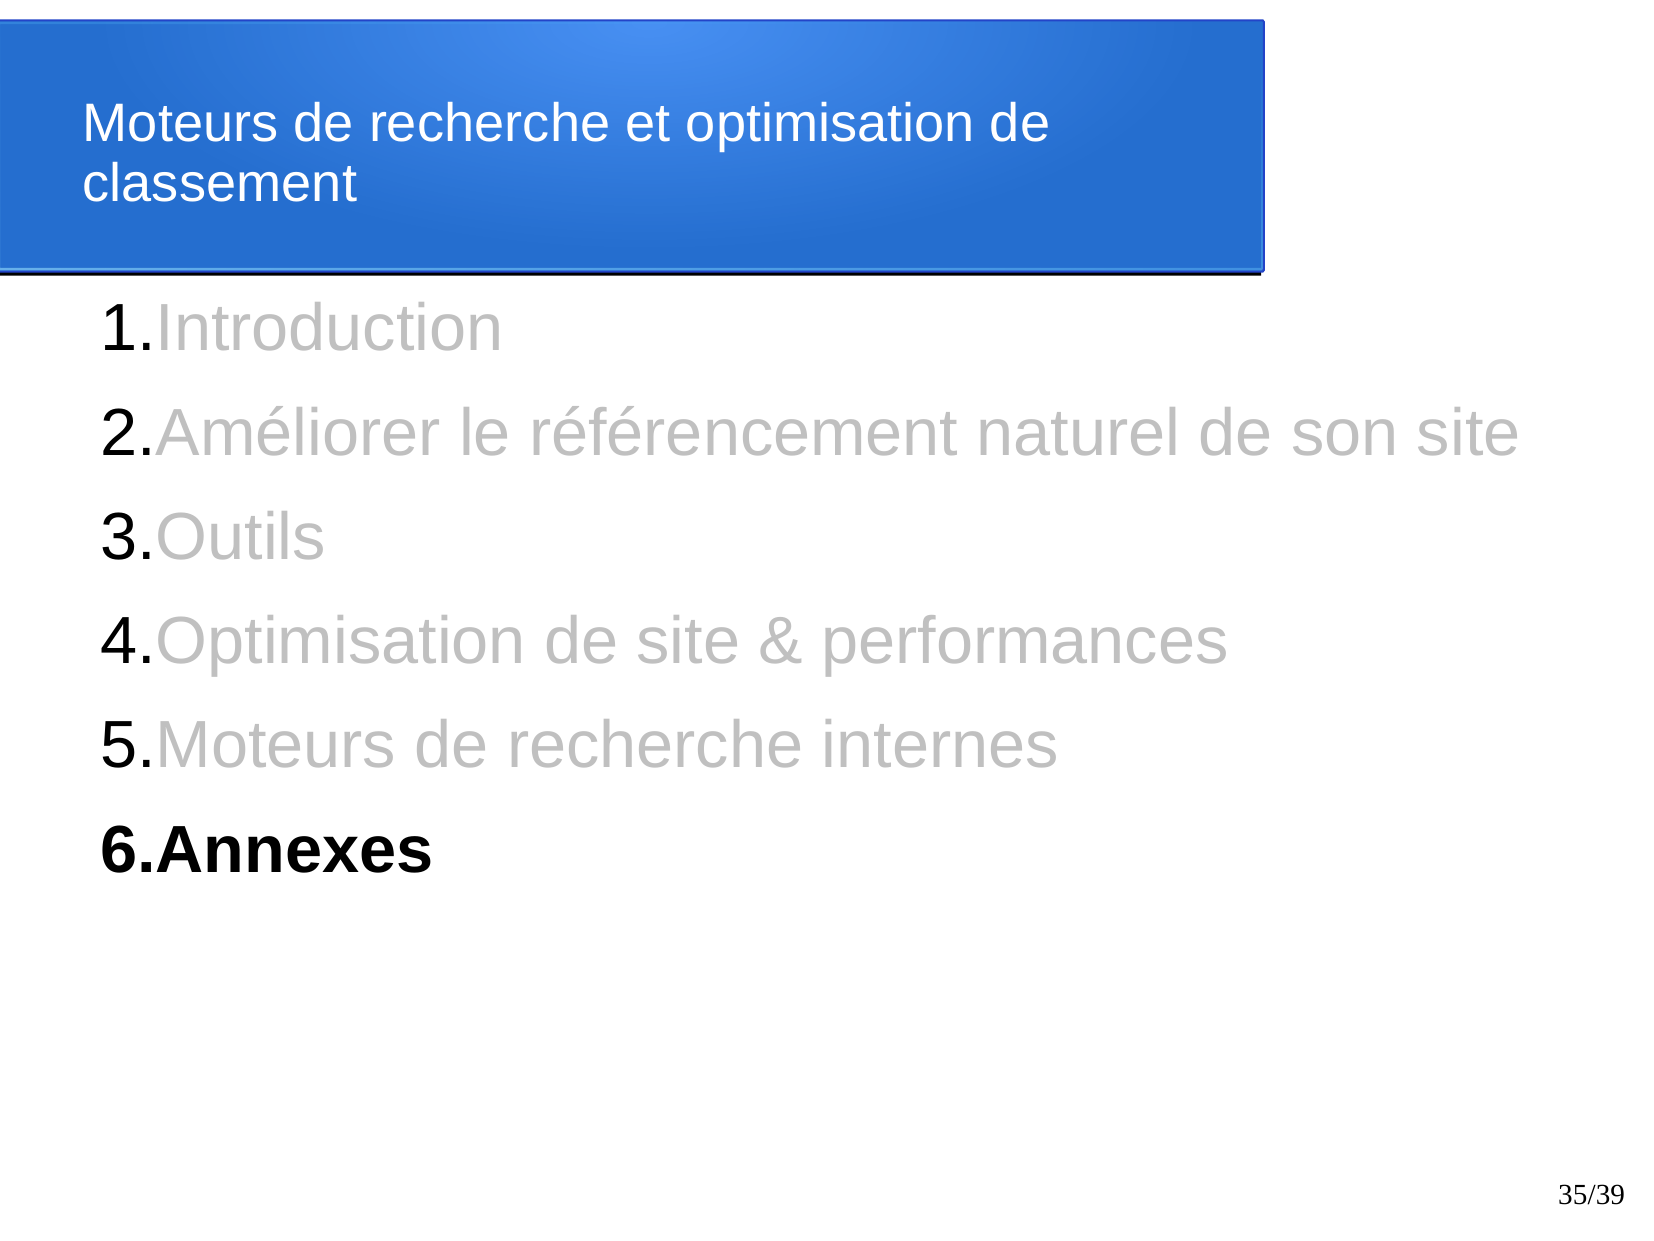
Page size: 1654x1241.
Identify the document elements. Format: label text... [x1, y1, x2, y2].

list Introduction Améliorer le référencement naturel de son site Outils Optimisation de site & performances Moteurs de recherche internes Annexes [82, 290, 1538, 1010]
title Moteurs de recherche et optimisation de classement [82, 49, 1250, 257]
